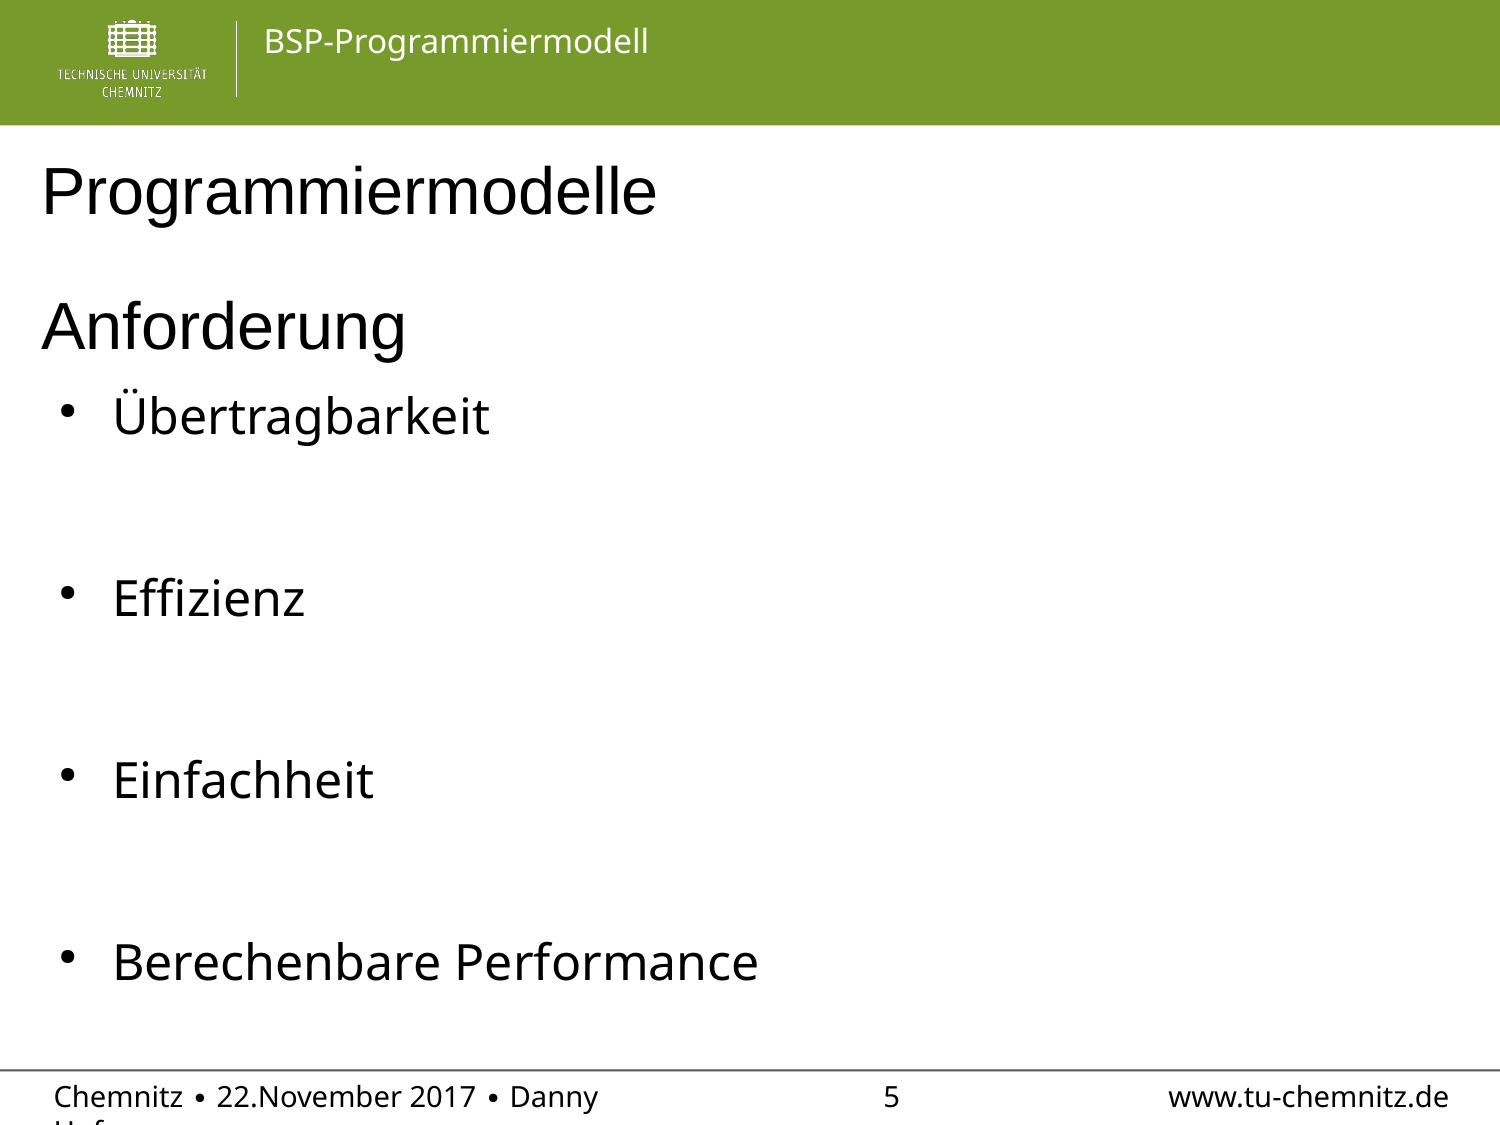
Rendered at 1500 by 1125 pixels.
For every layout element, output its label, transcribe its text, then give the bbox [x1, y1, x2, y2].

title Programmiermodelle Anforderung [41, 157, 1459, 367]
picture [25, 0, 239, 130]
list Übertragbarkeit Effizienz Einfachheit Berechenbare Performance [41, 385, 1459, 1035]
